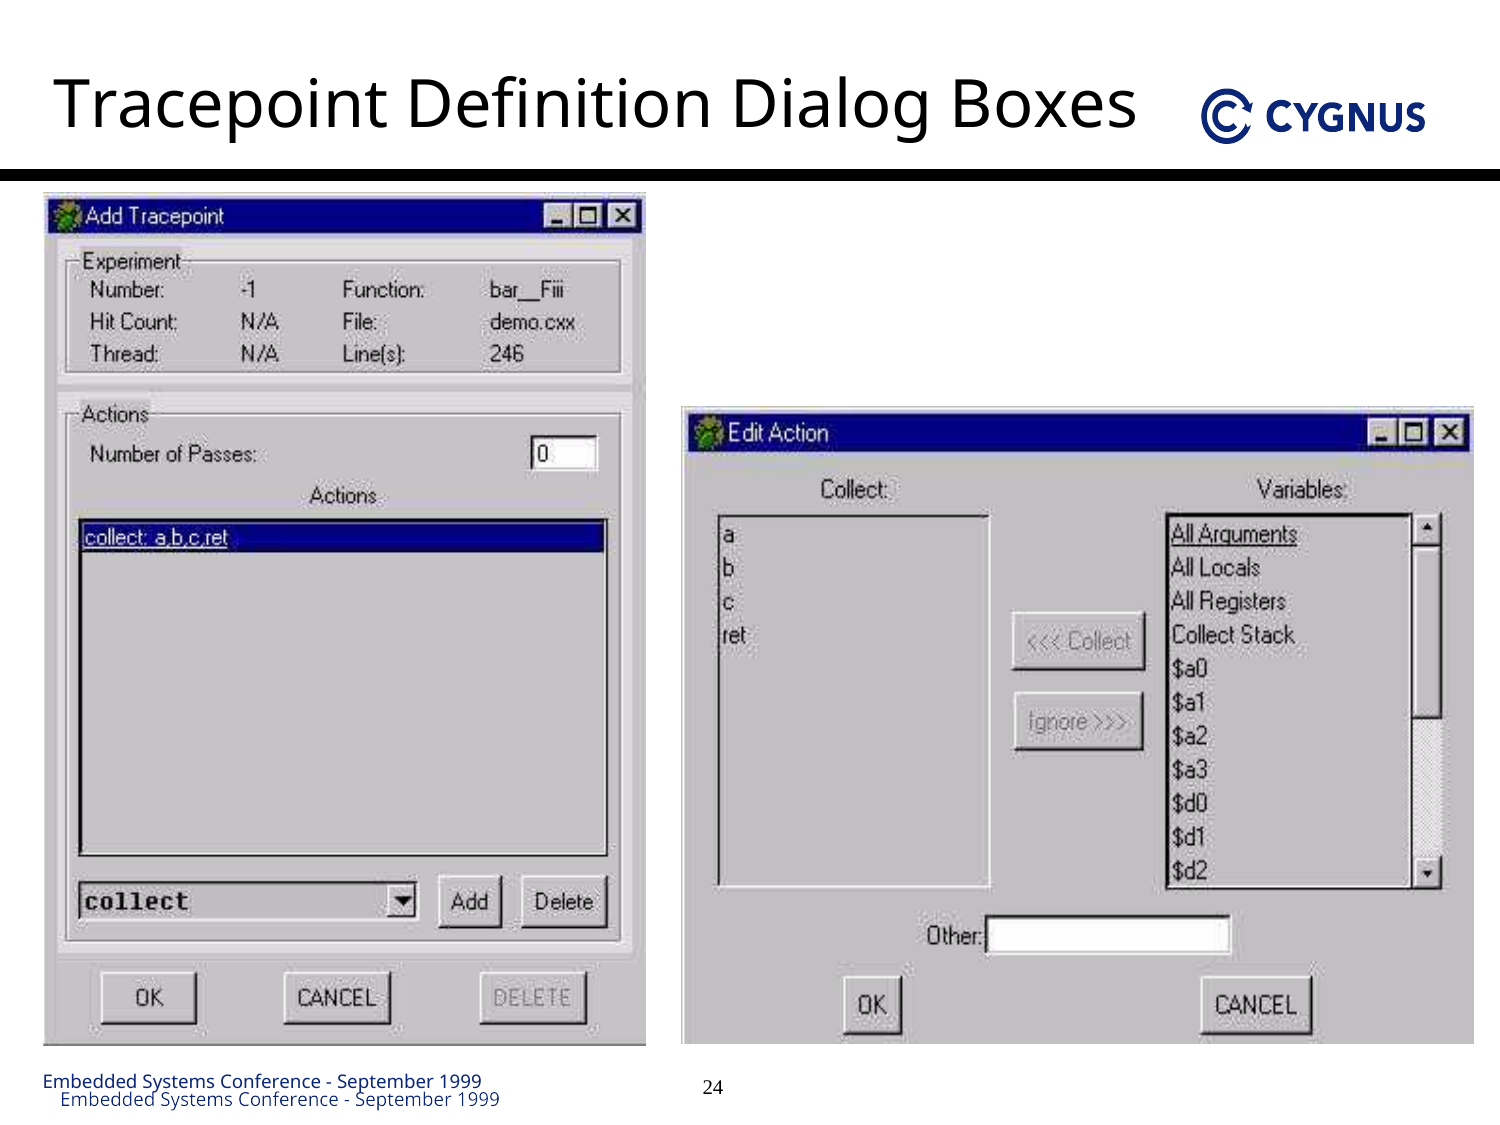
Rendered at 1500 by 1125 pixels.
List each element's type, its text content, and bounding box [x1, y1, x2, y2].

title Tracepoint Definition Dialog Boxes [53, 62, 1189, 134]
picture [43, 192, 646, 1046]
picture [681, 406, 1474, 1044]
